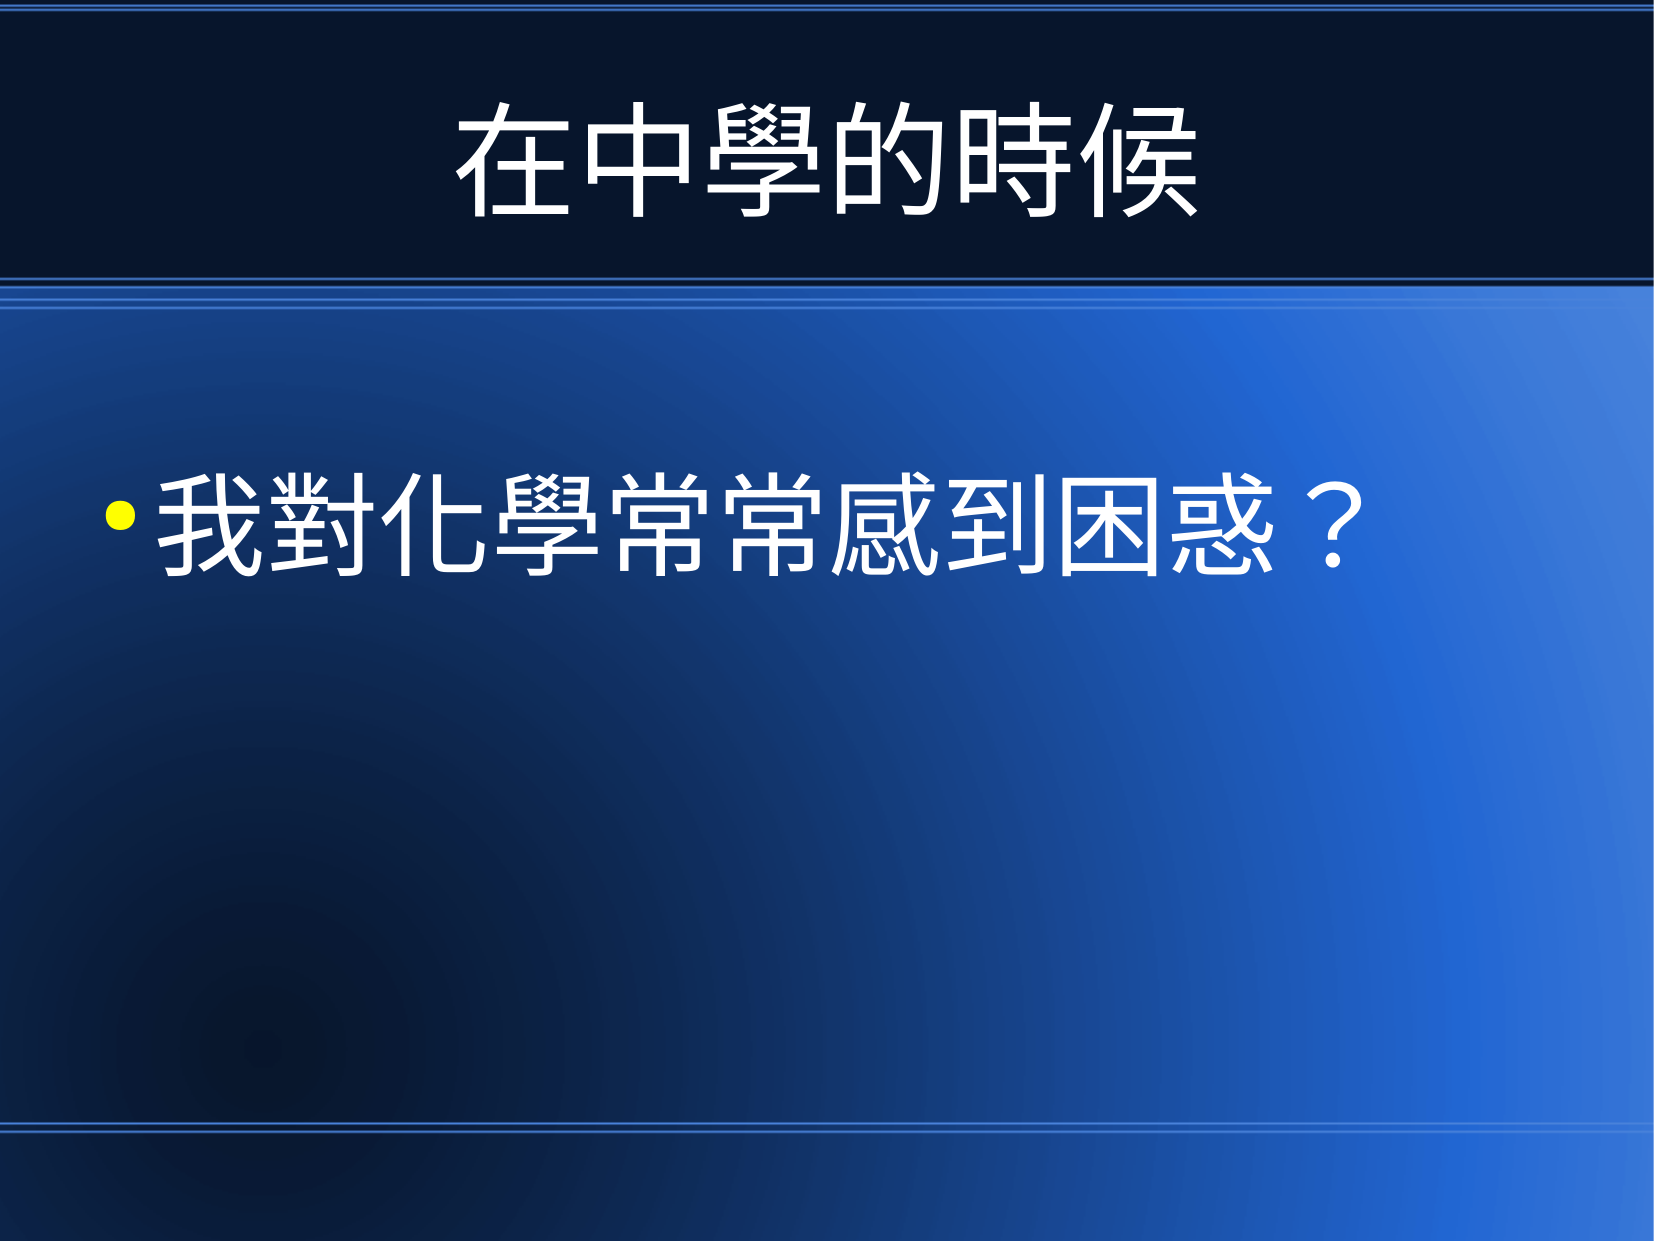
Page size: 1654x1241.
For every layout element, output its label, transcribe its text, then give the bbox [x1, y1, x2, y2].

title 在中學的時候 [82, 49, 1571, 257]
picture [0, 0, 1654, 1241]
list 我對化學常常感到困惑？ [82, 355, 1571, 1241]
